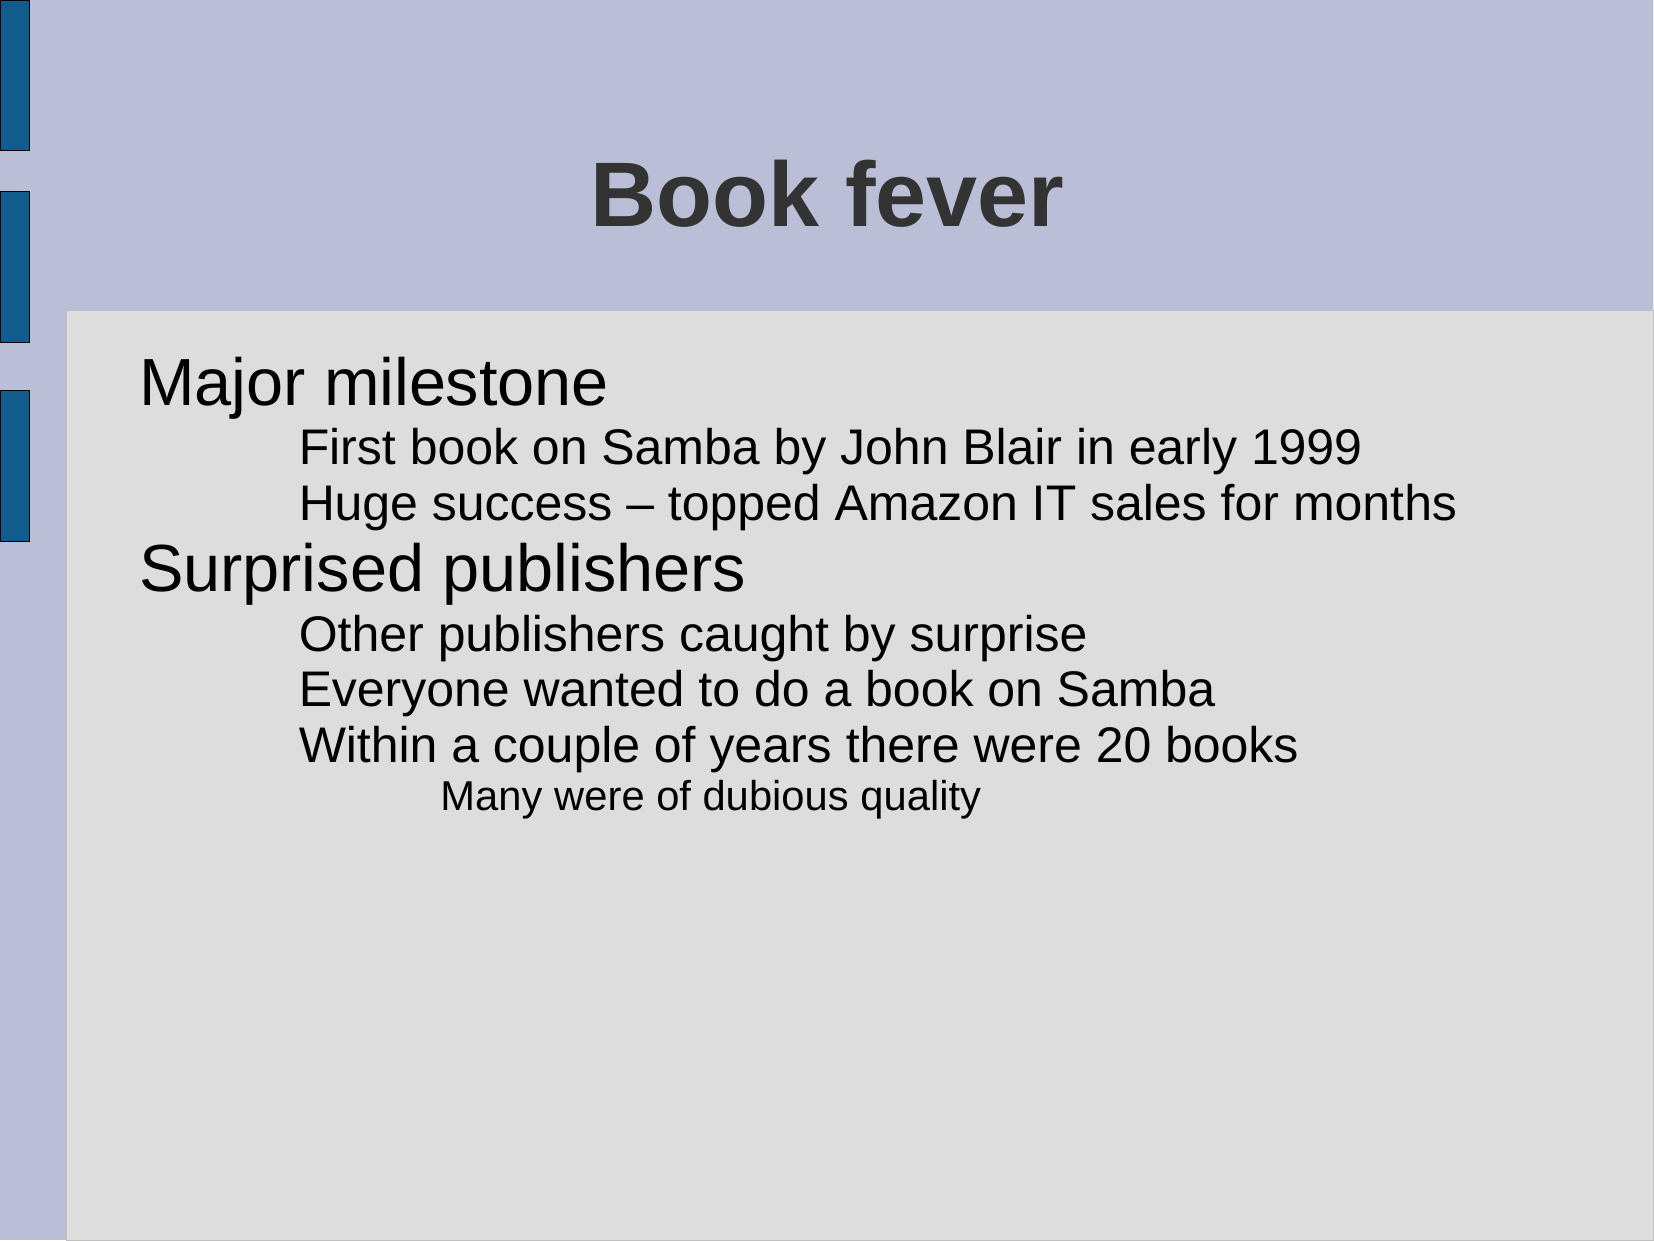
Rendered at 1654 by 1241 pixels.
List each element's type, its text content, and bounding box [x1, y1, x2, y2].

list Major milestone First book on Samba by John Blair in early 1999 Huge success – topped Amazon IT sales for months Surprised publishers Other publishers caught by surprise Everyone wanted to do a book on Samba Within a couple of years there were 20 books Many were of dubious quality [121, 344, 1534, 1112]
title Book fever [121, 98, 1534, 291]
